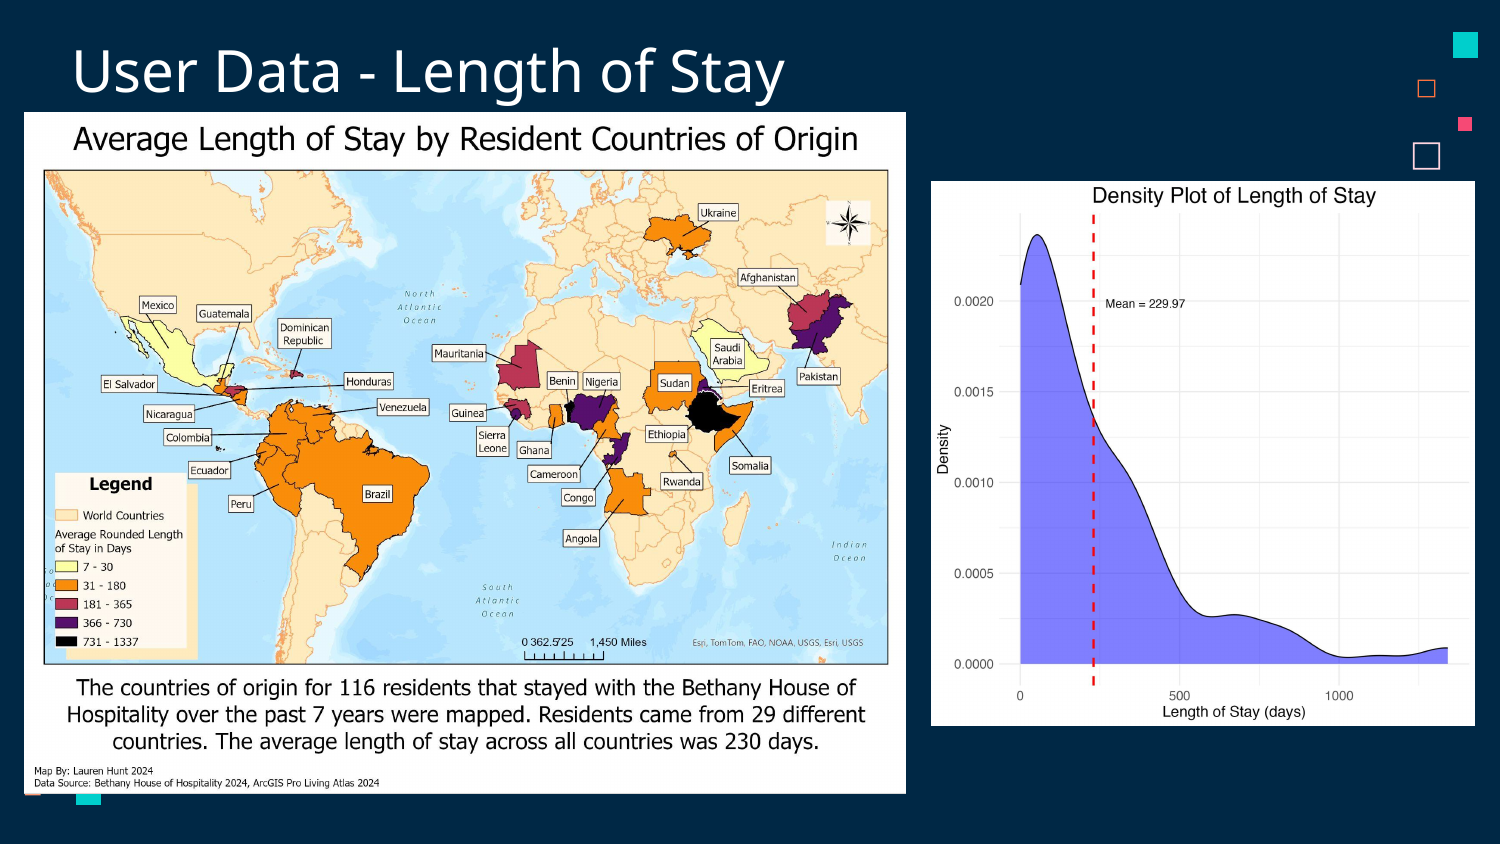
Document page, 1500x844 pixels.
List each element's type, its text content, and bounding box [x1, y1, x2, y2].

picture [931, 181, 1475, 726]
picture [24, 112, 906, 794]
title User Data - Length of Stay [56, 18, 1320, 113]
